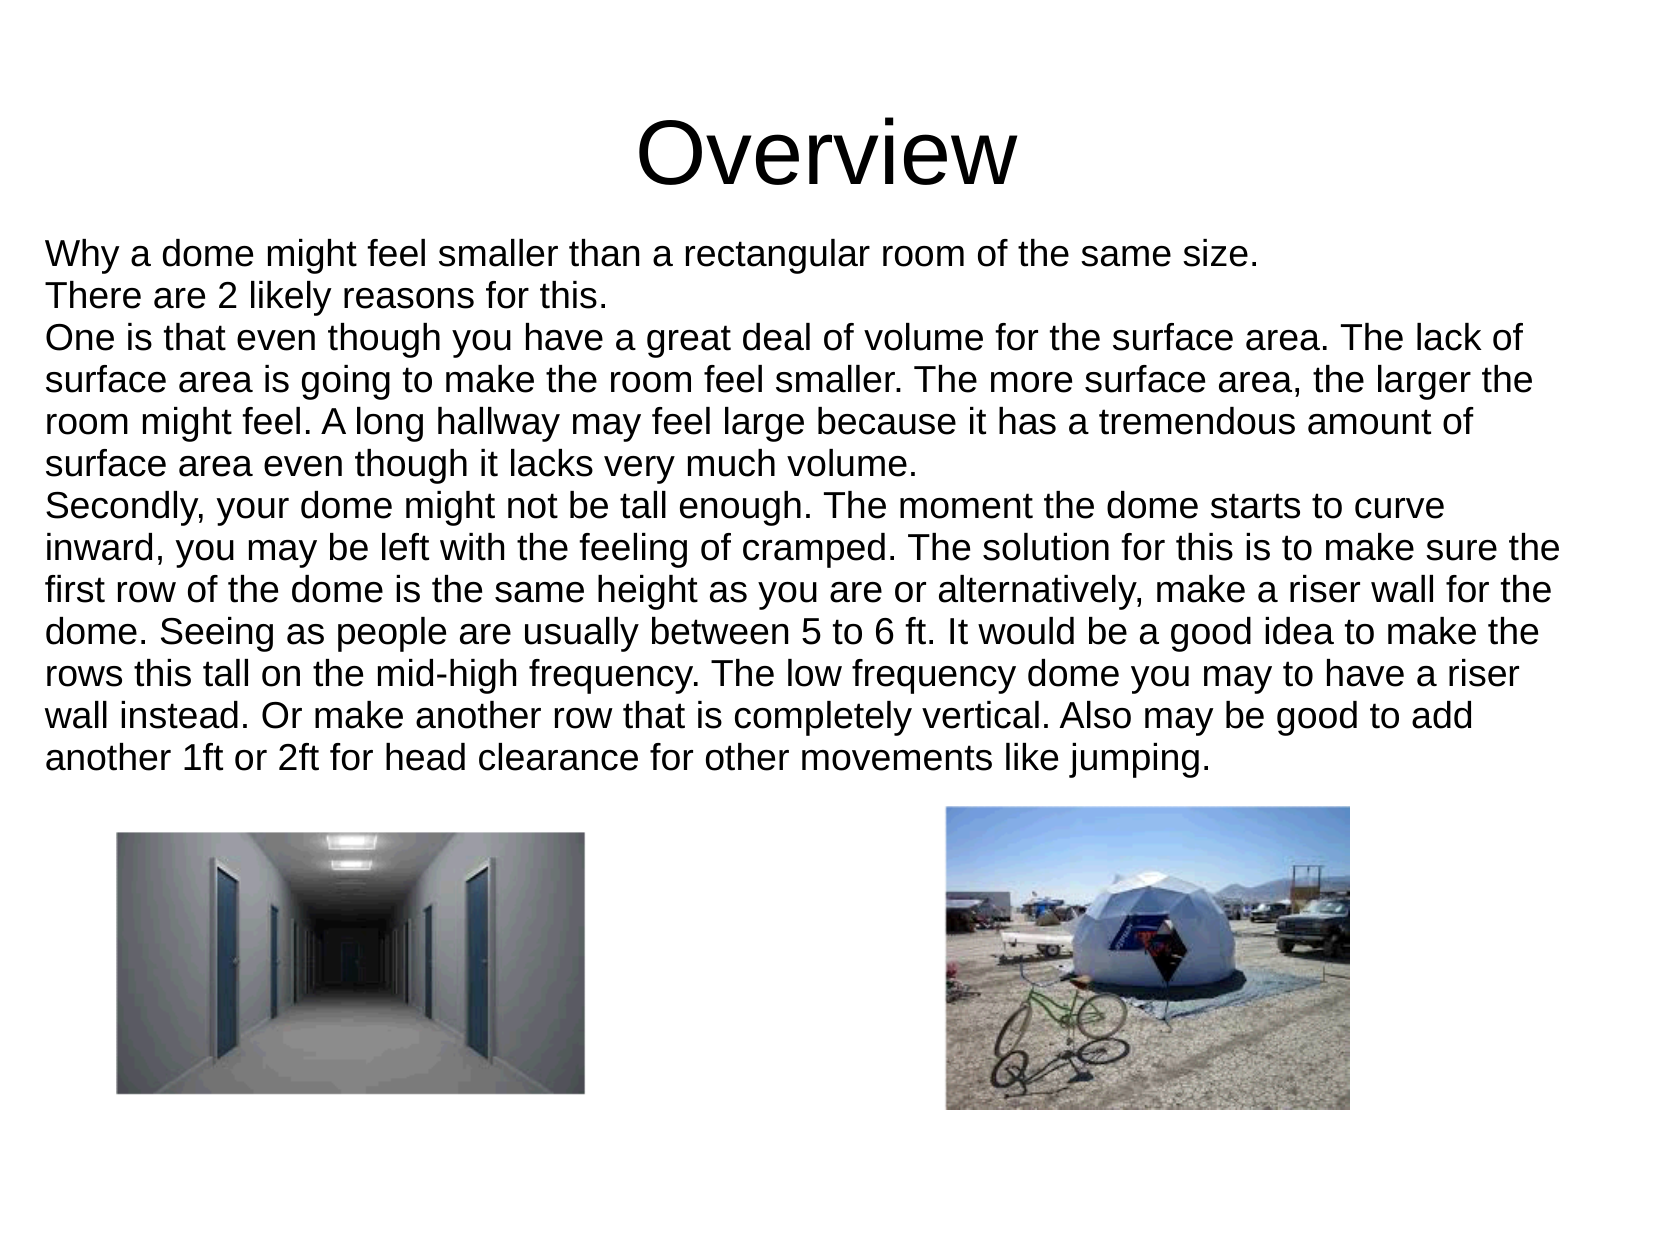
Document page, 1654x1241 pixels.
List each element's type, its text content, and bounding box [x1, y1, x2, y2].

picture [116, 806, 1350, 1110]
title Overview [82, 49, 1571, 225]
text_box Why a dome might feel smaller than a rectangular room of the same size. There are 2 likely reasons for this. One is that even though you have a great deal of volume for the surface area. The lack of surface area is going to make the room feel smaller. The more surface area, the larger the room might feel. A long hallway may feel large because it has a tremendous amount of surface area even though it lacks very much volume. Secondly, your dome might not be tall enough. The moment the dome starts to curve inward, you may be left with the feeling of cramped. The solution for this is to make sure the first row of the dome is the same height as you are or alternatively, make a riser wall for the dome. Seeing as people are usually between 5 to 6 ft. It would be a good idea to make the rows this tall on the mid-high frequency. The low frequency dome you may to have a riser wall instead. Or make another row that is completely vertical. Also may be good to add another 1ft or 2ft for head clearance for other movements like jumping. [30, 225, 1591, 787]
